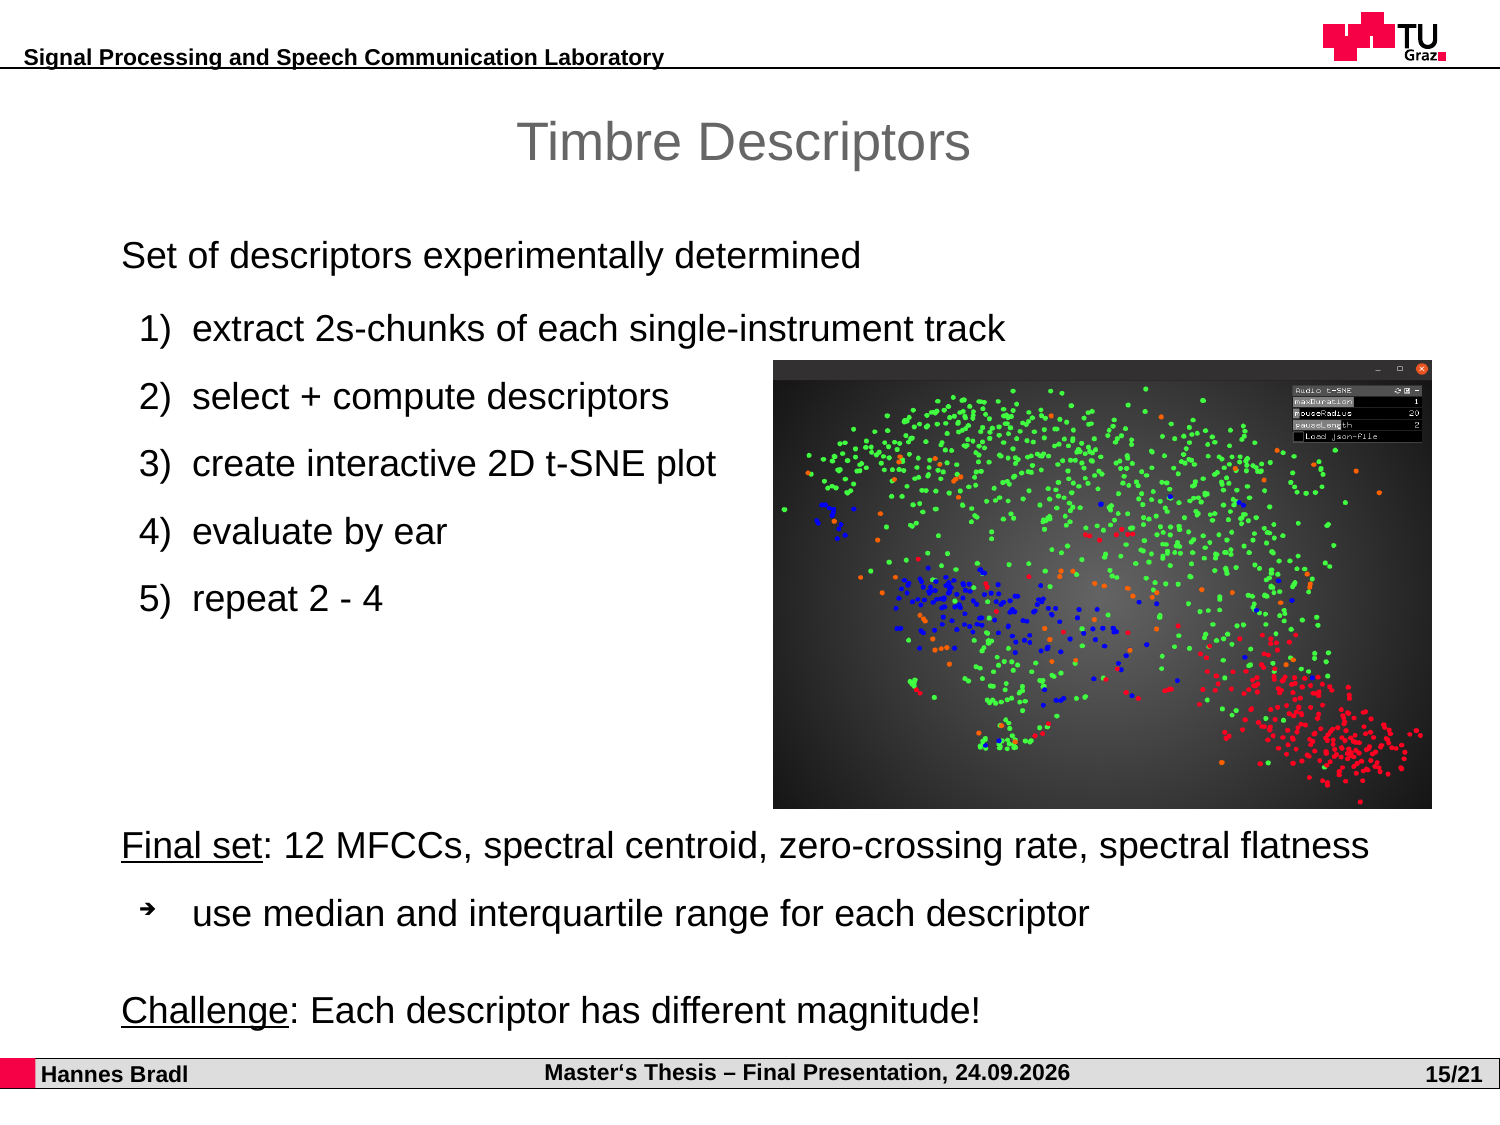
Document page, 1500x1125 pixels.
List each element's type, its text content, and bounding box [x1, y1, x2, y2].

list Final set: 12 MFCCs, spectral centroid, zero-crossing rate, spectral flatness use median and interquartile range for each descriptor Challenge: Each descriptor has different magnitude! [106, 791, 1430, 998]
list Set of descriptors experimentally determined extract 2s-chunks of each single-instrument track select + compute descriptors create interactive 2D t-SNE plot evaluate by ear repeat 2 - 4 [106, 200, 1382, 596]
picture [773, 360, 1432, 809]
list Timbre Descriptors [107, 106, 1382, 200]
